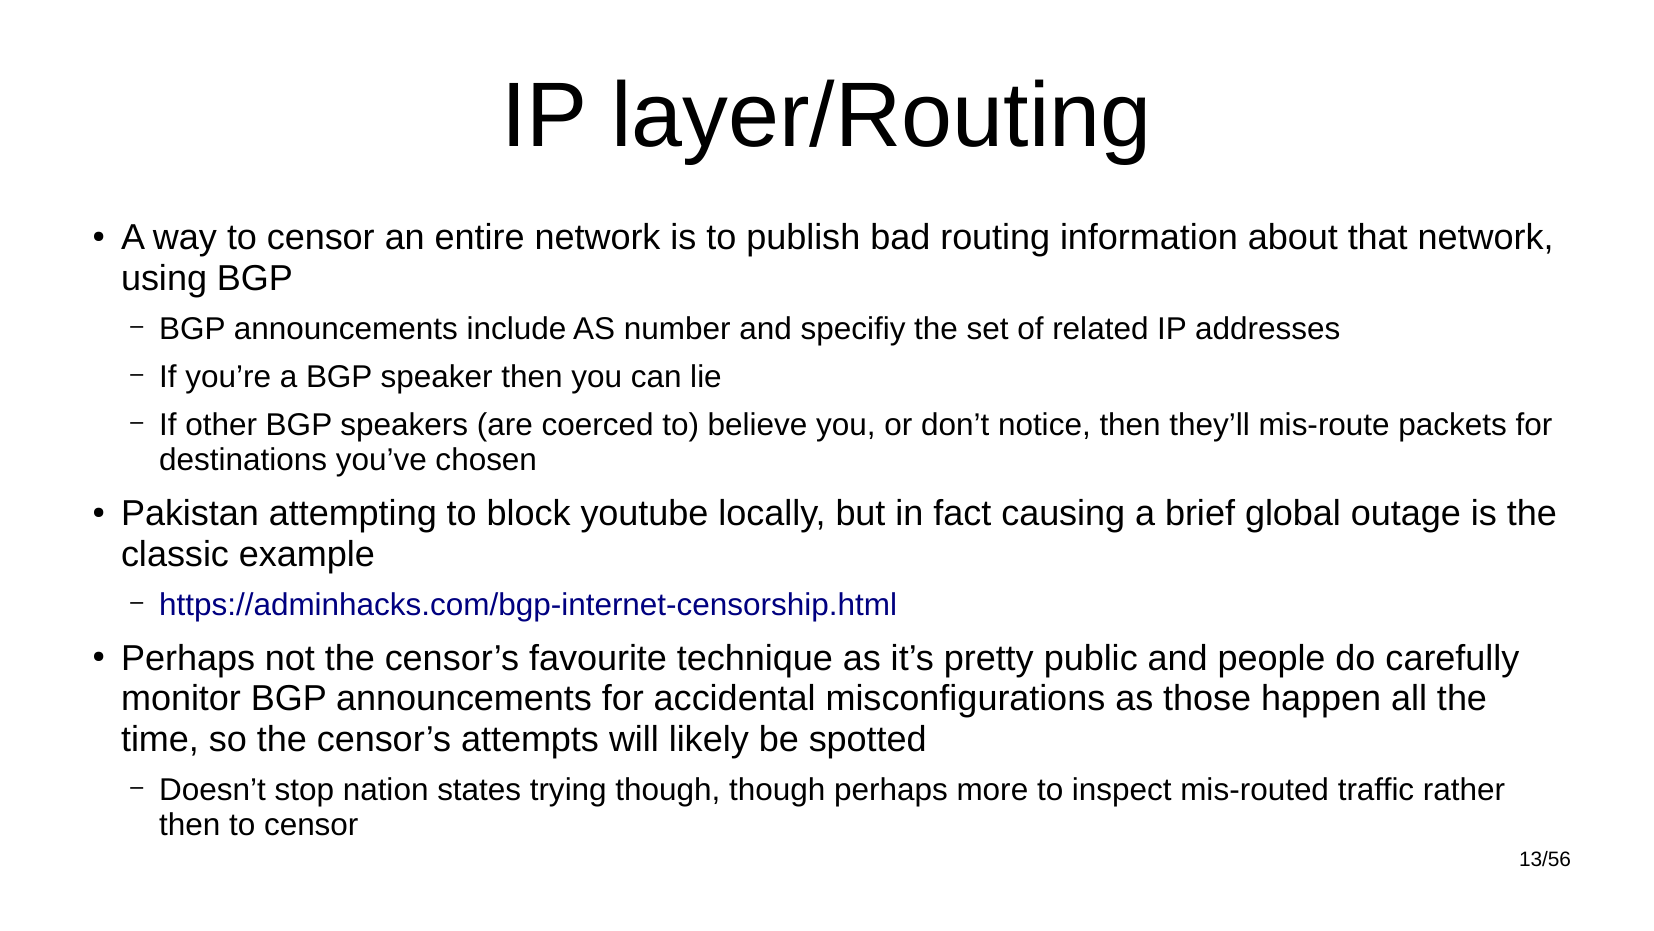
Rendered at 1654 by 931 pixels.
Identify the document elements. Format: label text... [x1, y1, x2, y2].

title IP layer/Routing [82, 37, 1571, 193]
list A way to censor an entire network is to publish bad routing information about that network, using BGP BGP announcements include AS number and specifiy the set of related IP addresses If you’re a BGP speaker then you can lie If other BGP speakers (are coerced to) believe you, or don’t notice, then they’ll mis-route packets for destinations you’ve chosen Pakistan attempting to block youtube locally, but in fact causing a brief global outage is the classic example https://adminhacks.com/bgp-internet-censorship.html Perhaps not the censor’s favourite technique as it’s pretty public and people do carefully monitor BGP announcements for accidental misconfigurations as those happen all the time, so the censor’s attempts will likely be spotted Doesn’t stop nation states trying though, though perhaps more to inspect mis-routed traffic rather then to censor [82, 217, 1571, 851]
